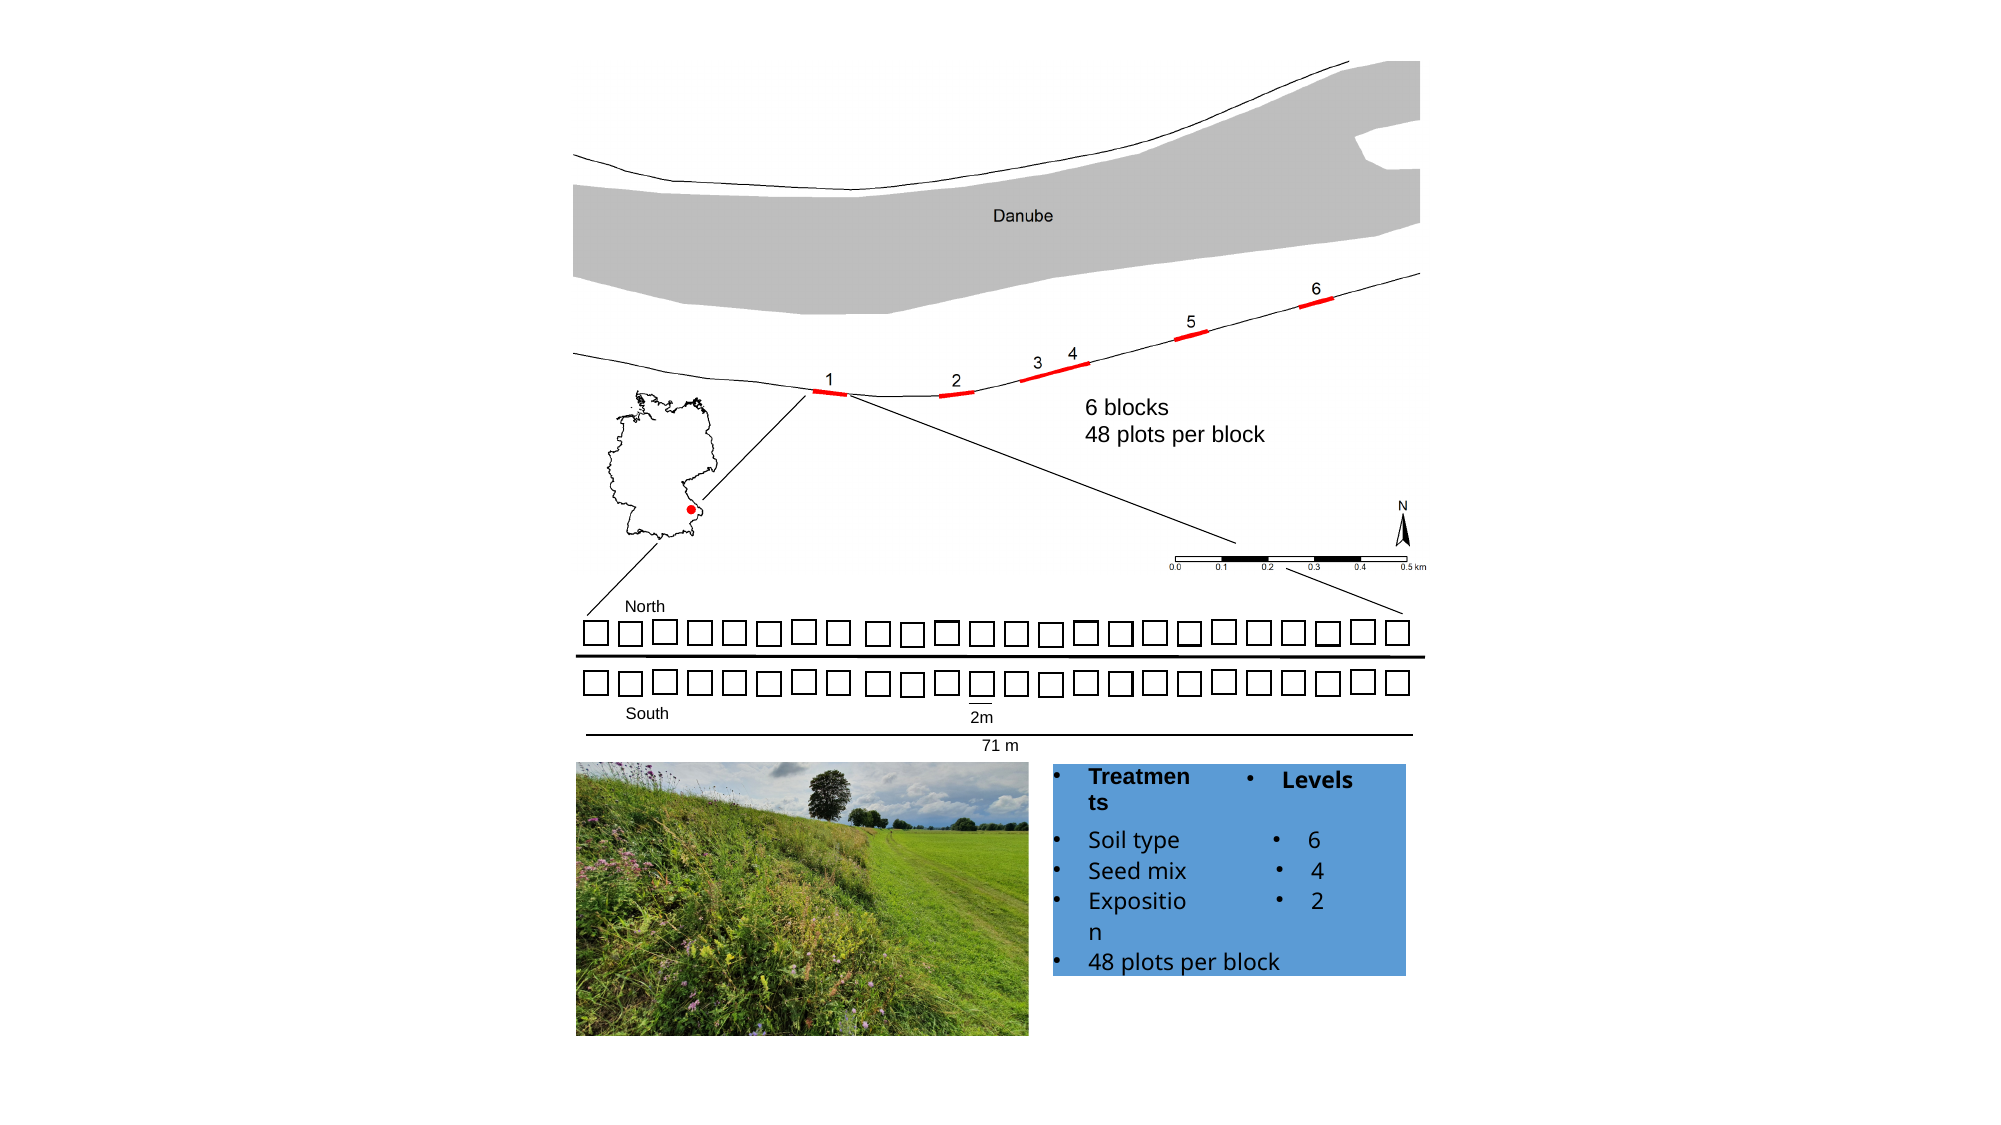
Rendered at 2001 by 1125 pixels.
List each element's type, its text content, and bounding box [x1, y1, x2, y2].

table_cell 4 [1194, 855, 1406, 885]
table_cell Seed mix [1053, 855, 1194, 885]
table_cell Soil type [1053, 824, 1194, 855]
table_cell 6 [1194, 824, 1406, 855]
text_box North [609, 588, 686, 624]
table_header Levels [1194, 764, 1406, 824]
picture [576, 762, 1029, 1036]
table_header Treatments [1053, 764, 1194, 824]
text_box 71 m [959, 727, 1042, 764]
table_cell 48 plots per block [1053, 946, 1406, 976]
text_box 6 blocks 48 plots per block [1069, 384, 1295, 456]
text_box 2m [955, 699, 1012, 734]
text_box South [610, 695, 687, 731]
picture [571, 60, 1430, 575]
table_cell 2 [1194, 885, 1406, 946]
table_cell Exposition [1053, 885, 1194, 946]
